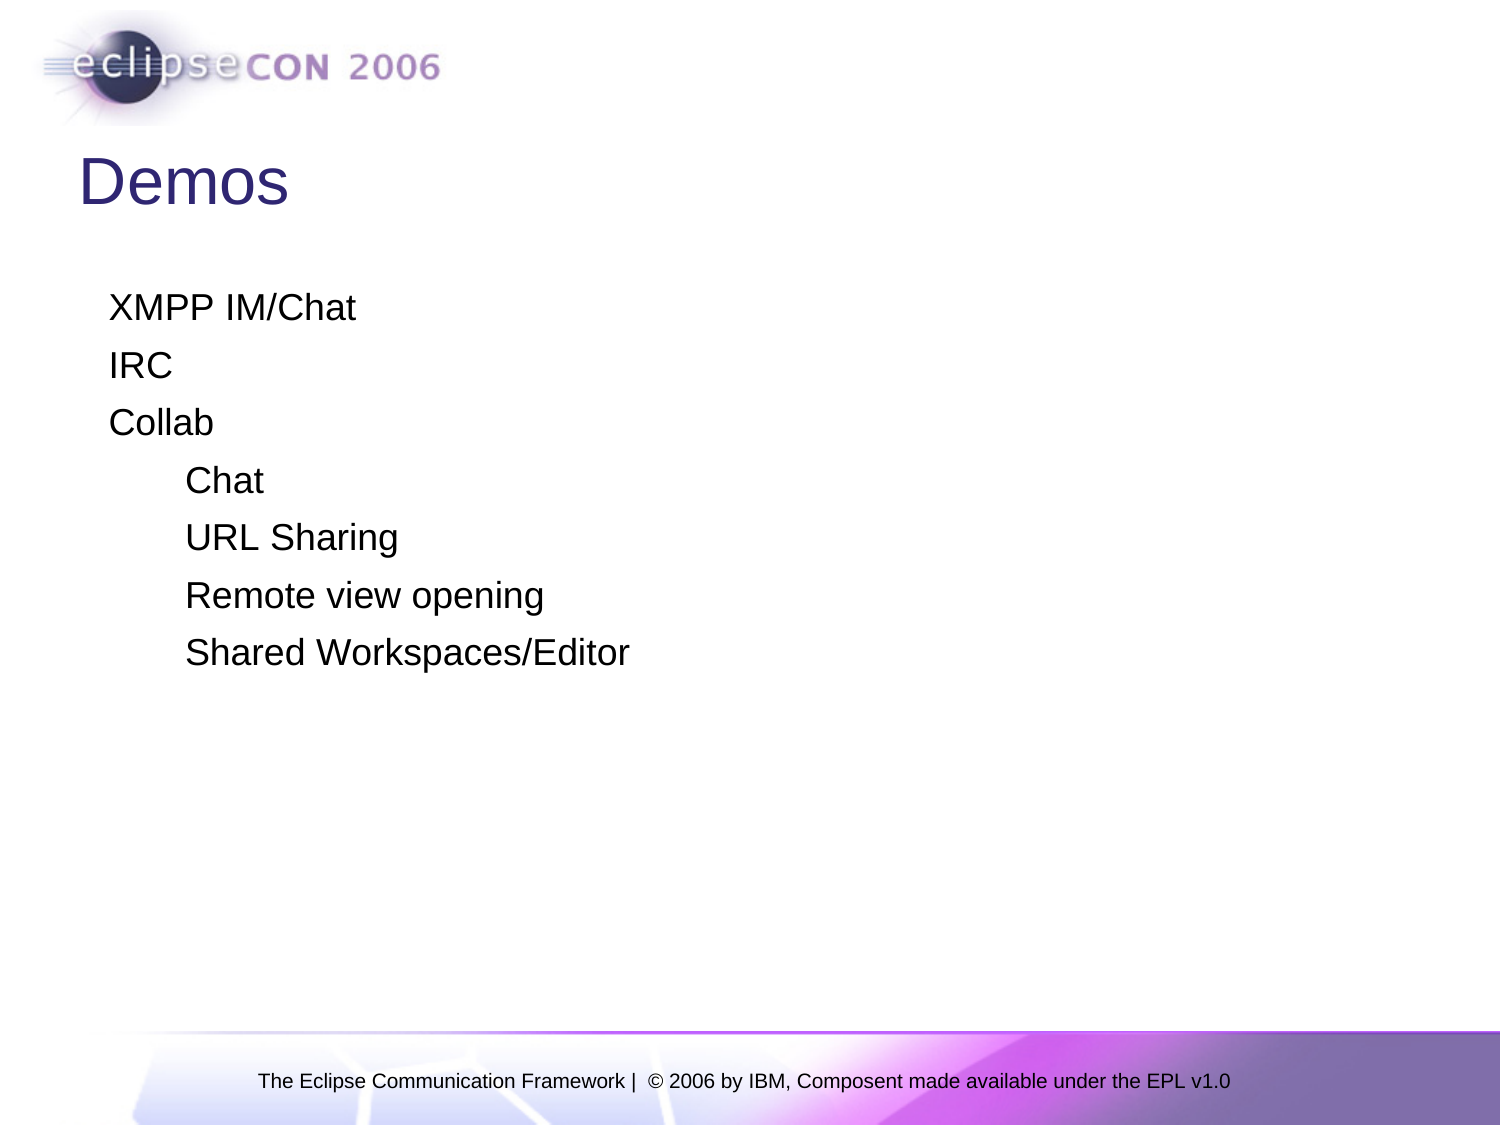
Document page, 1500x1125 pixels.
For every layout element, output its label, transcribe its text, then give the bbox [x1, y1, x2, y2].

list XMPP IM/Chat IRC Collab Chat URL Sharing Remote view opening Shared Workspaces/Editor [108, 291, 1378, 932]
picture [0, 1031, 1500, 1125]
picture [31, 10, 1040, 126]
title Demos [78, 148, 1432, 224]
